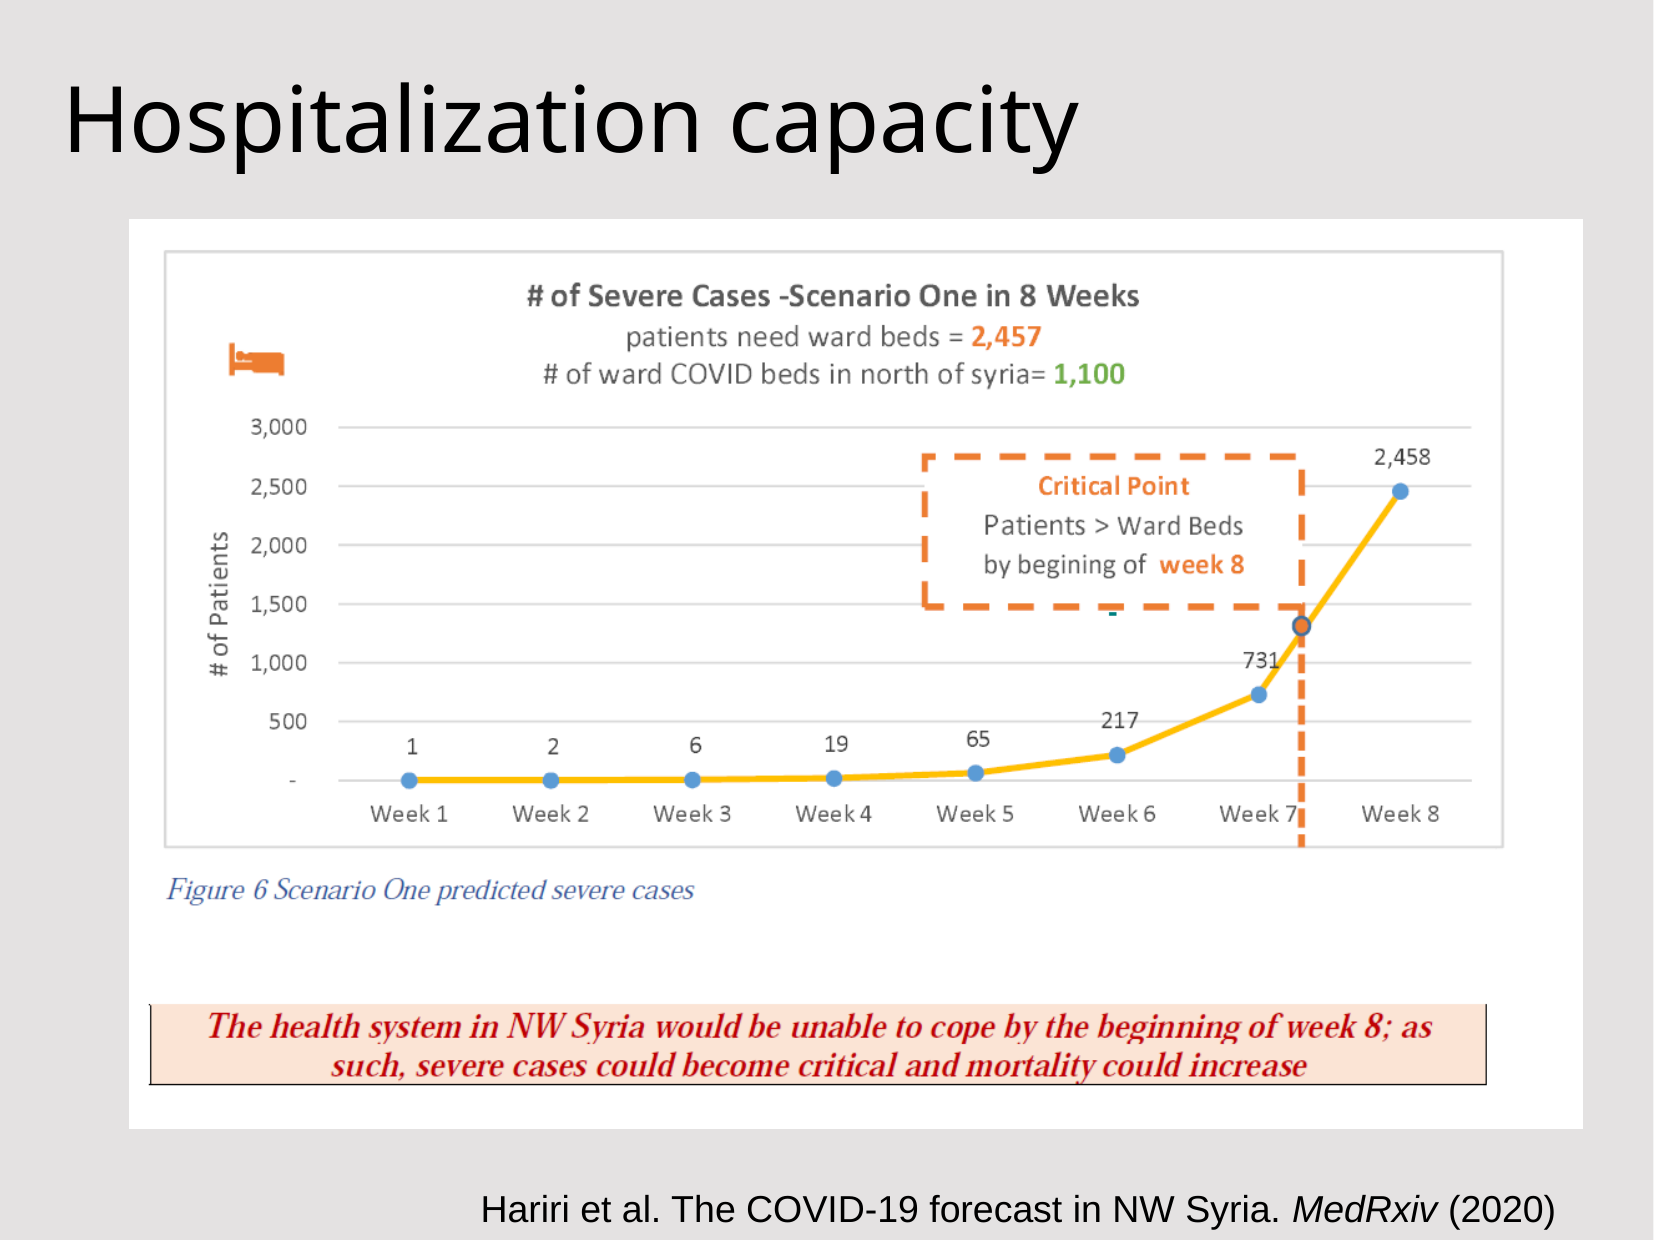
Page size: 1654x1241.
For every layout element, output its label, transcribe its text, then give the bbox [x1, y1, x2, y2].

text_box Hariri et al. The COVID-19 forecast in NW Syria. MedRxiv (2020) [465, 1181, 1630, 1241]
picture [129, 219, 1583, 1129]
text_box Hospitalization capacity [47, 47, 1311, 384]
